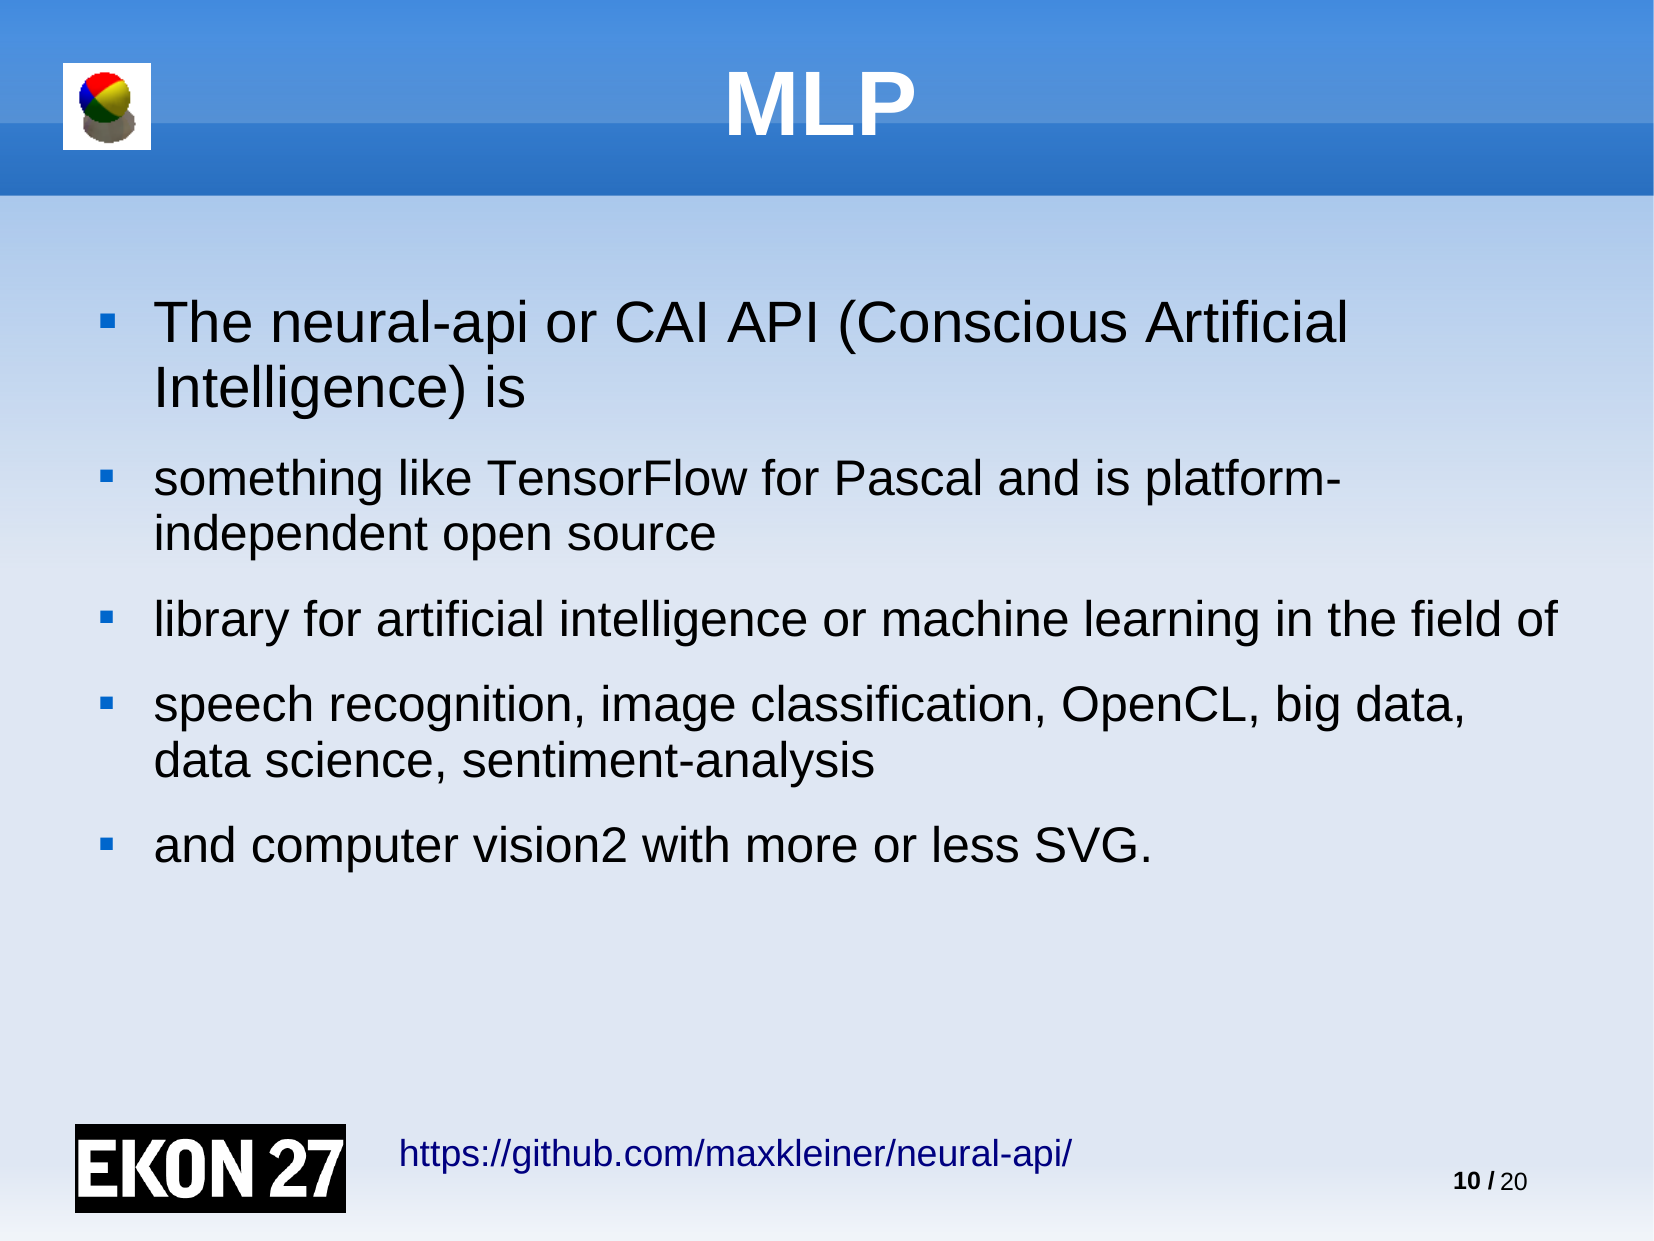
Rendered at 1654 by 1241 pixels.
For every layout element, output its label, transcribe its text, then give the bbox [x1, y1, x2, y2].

text_box https://github.com/maxkleiner/neural-api/ [384, 1125, 1351, 1182]
picture [0, 0, 1654, 1241]
title MLP [76, 0, 1565, 208]
list The neural-api or CAI API (Conscious Artificial Intelligence) is something like TensorFlow for Pascal and is platform-independent open source library for artificial intelligence or machine learning in the field of speech recognition, image classification, OpenCL, big data, data science, sentiment-analysis and computer vision2 with more or less SVG. [82, 290, 1571, 1109]
